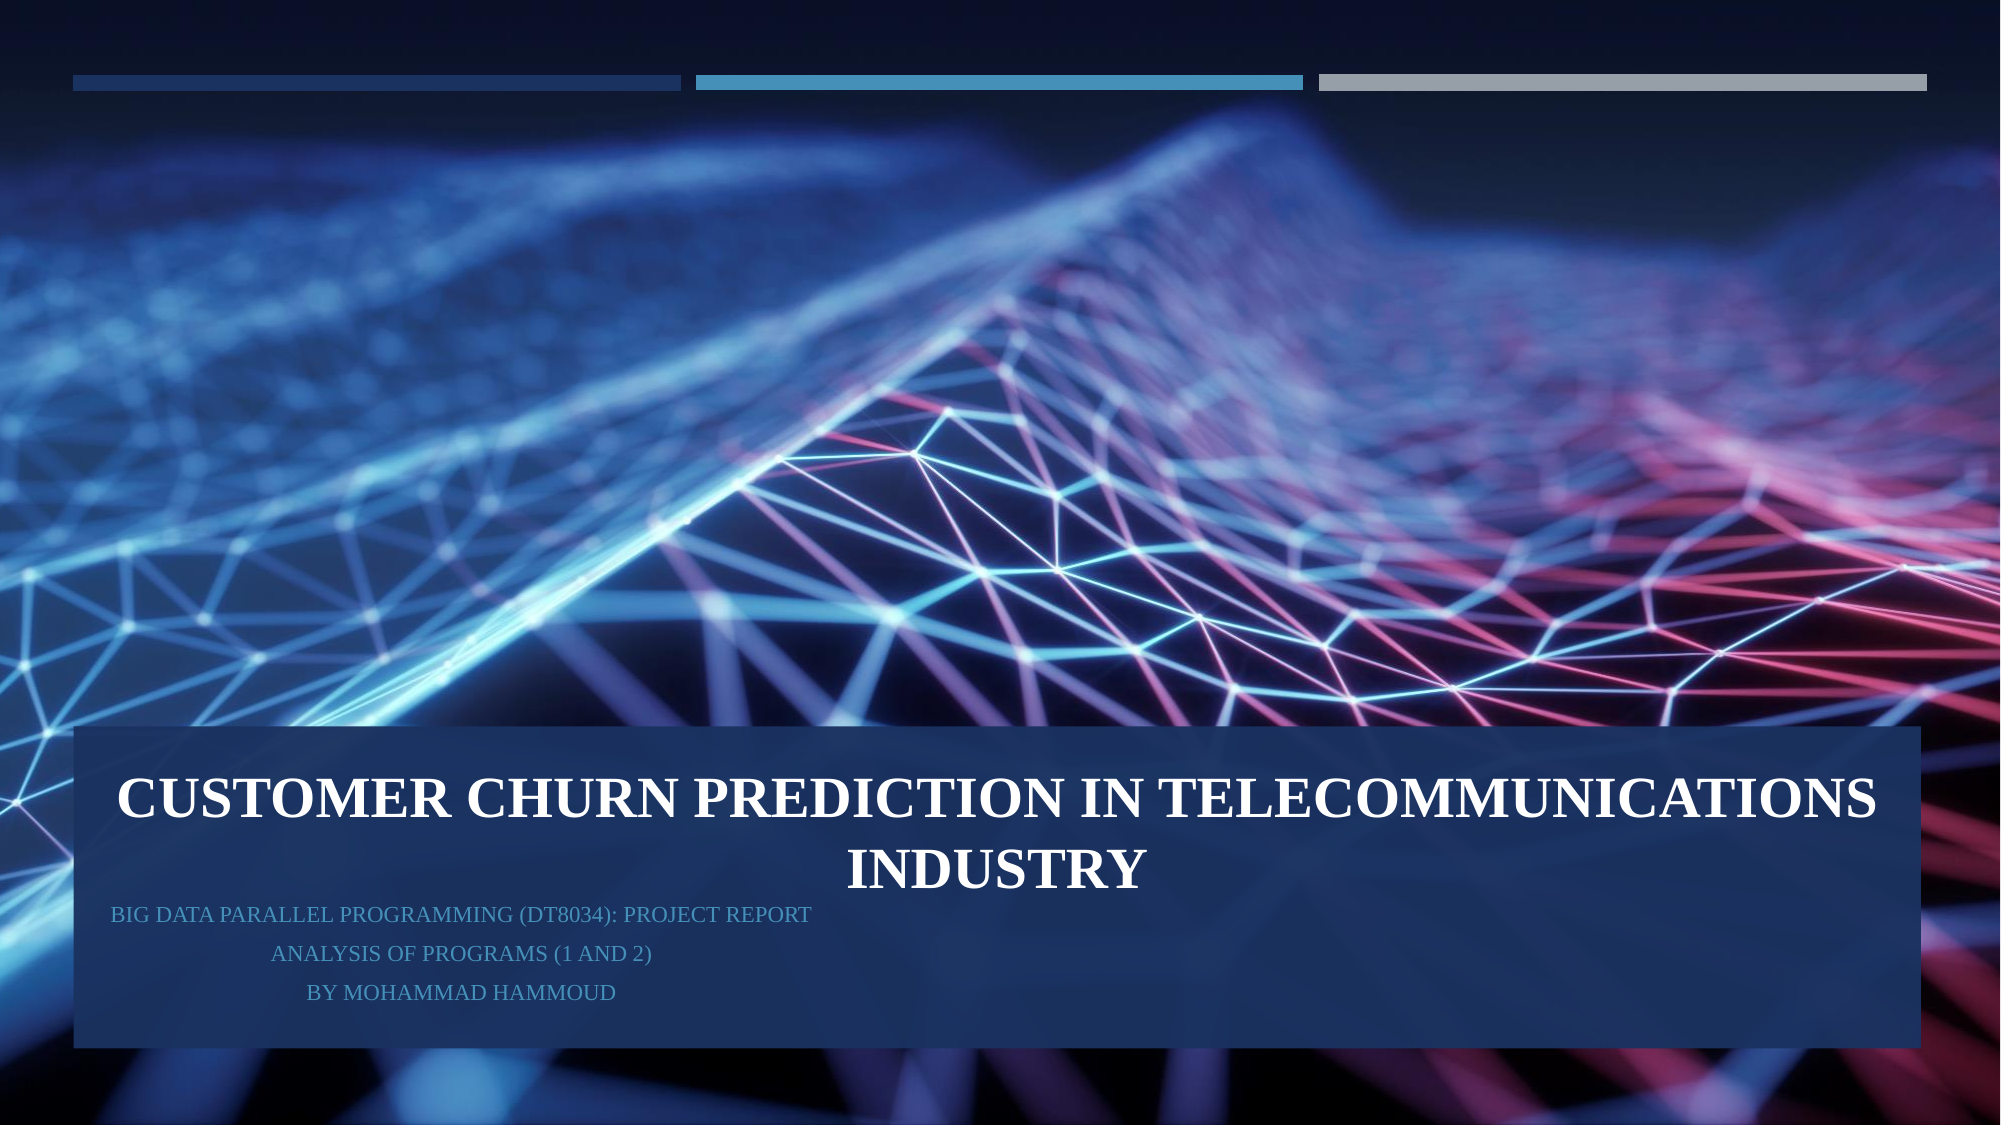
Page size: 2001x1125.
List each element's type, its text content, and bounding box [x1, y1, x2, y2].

subtitle Big Data Parallel Programming (DT8034): Project Report Analysis of Programs (1 and 2) By Mohammad Hammoud [95, 896, 1899, 1044]
text_box [73, 75, 681, 91]
text_box [696, 75, 1303, 90]
picture [0, 0, 2000, 1125]
text_box [74, 726, 1921, 1048]
text_box [1319, 74, 1927, 91]
title Customer Churn Prediction in Telecommunications Industry [95, 750, 1899, 896]
